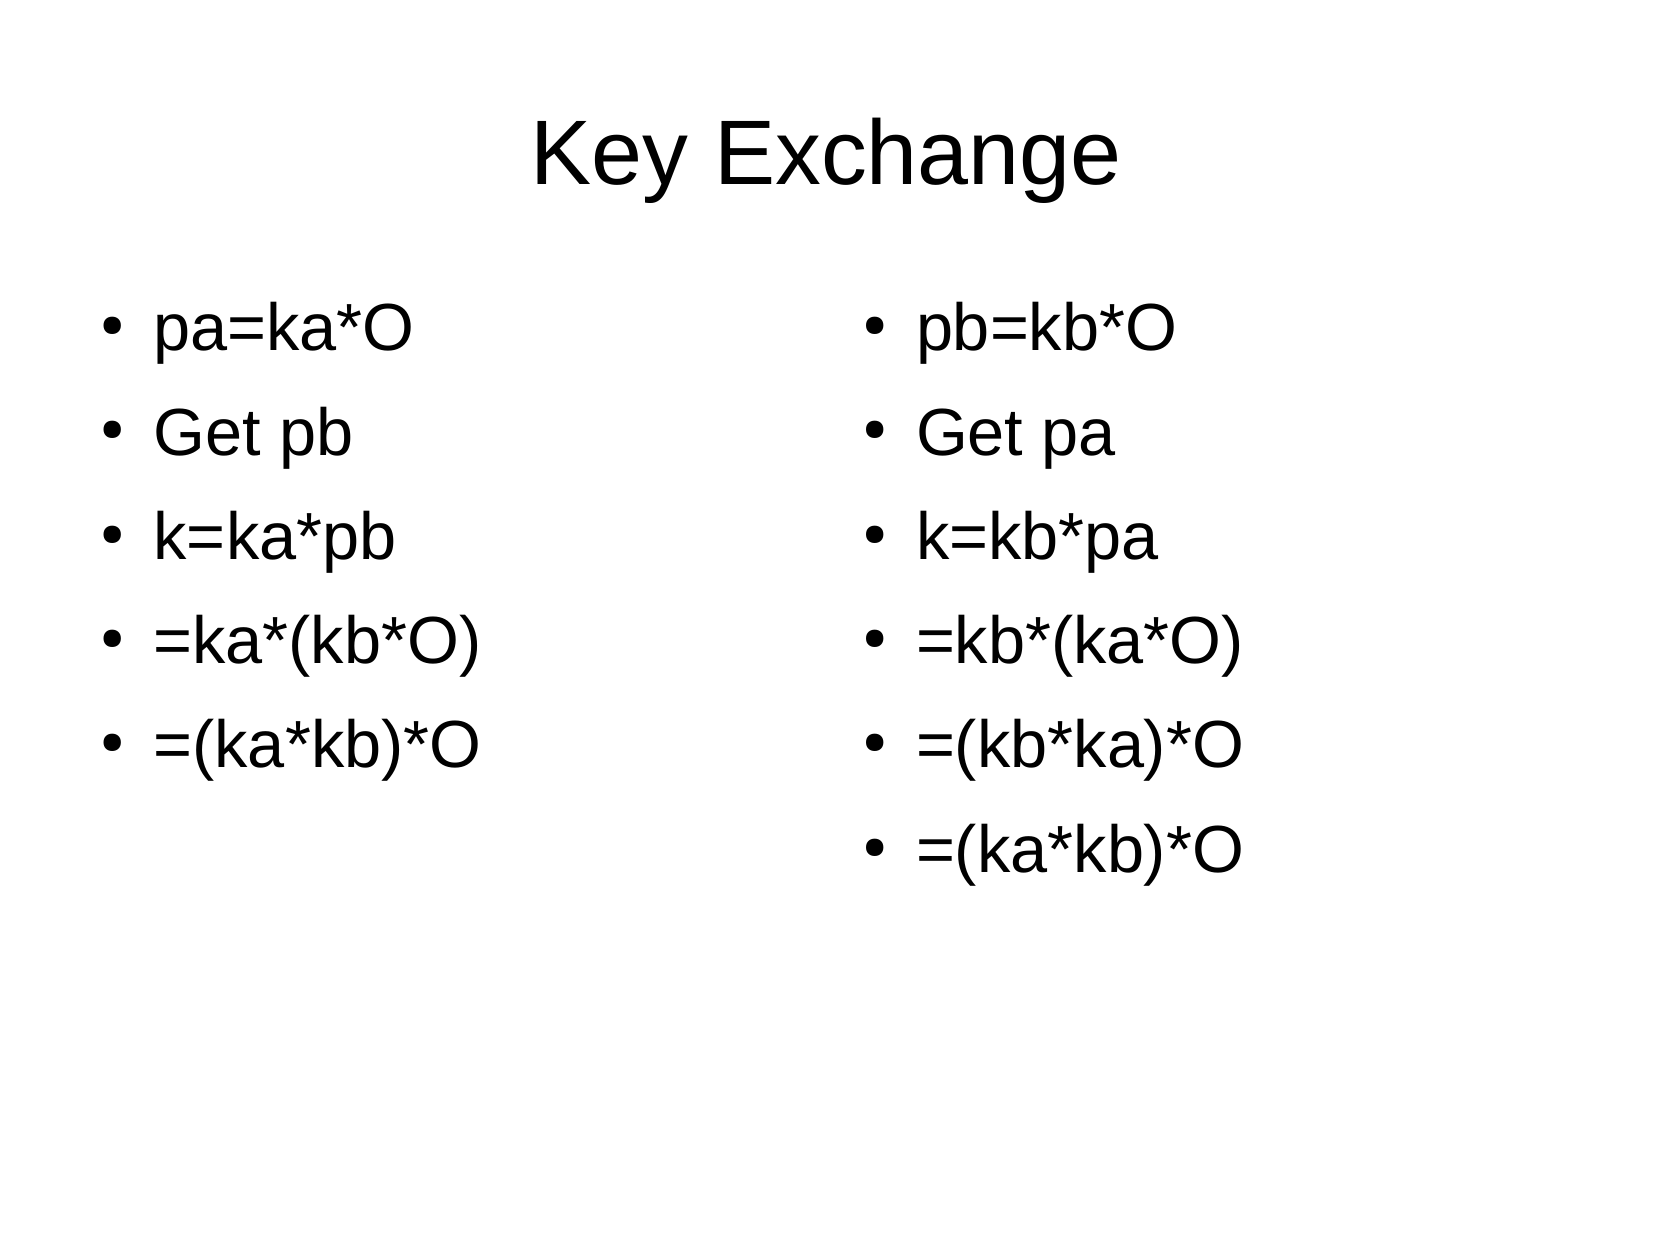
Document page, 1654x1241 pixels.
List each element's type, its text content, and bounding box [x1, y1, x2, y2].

title Key Exchange [82, 49, 1571, 257]
list pb=kb*O Get pa k=kb*pa =kb*(ka*O) =(kb*ka)*O =(ka*kb)*O [845, 290, 1572, 1010]
list pa=ka*O Get pb k=ka*pb =ka*(kb*O) =(ka*kb)*O [82, 290, 809, 1010]
